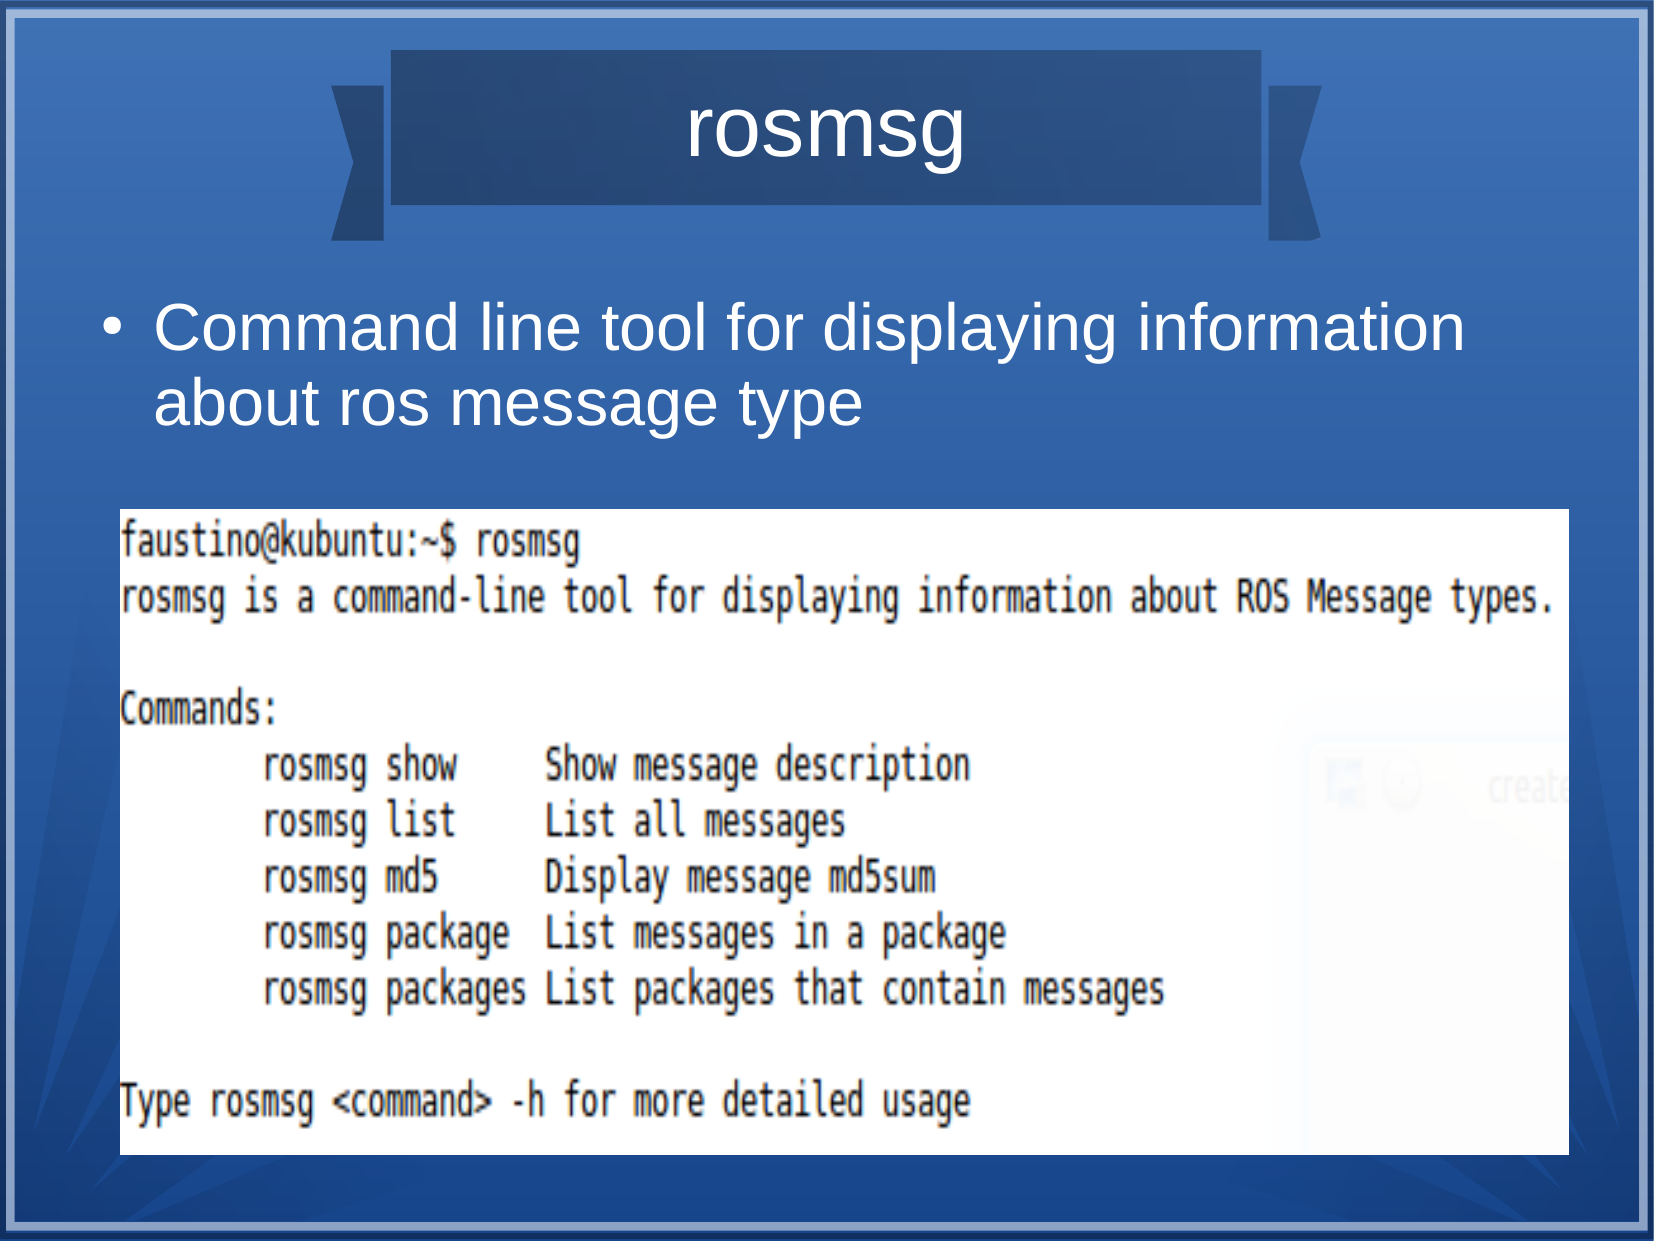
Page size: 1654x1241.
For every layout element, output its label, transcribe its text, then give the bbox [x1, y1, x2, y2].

picture [120, 509, 1569, 1156]
list Command line tool for displaying information about ros message type [82, 290, 1538, 1241]
title rosmsg [389, 49, 1264, 205]
